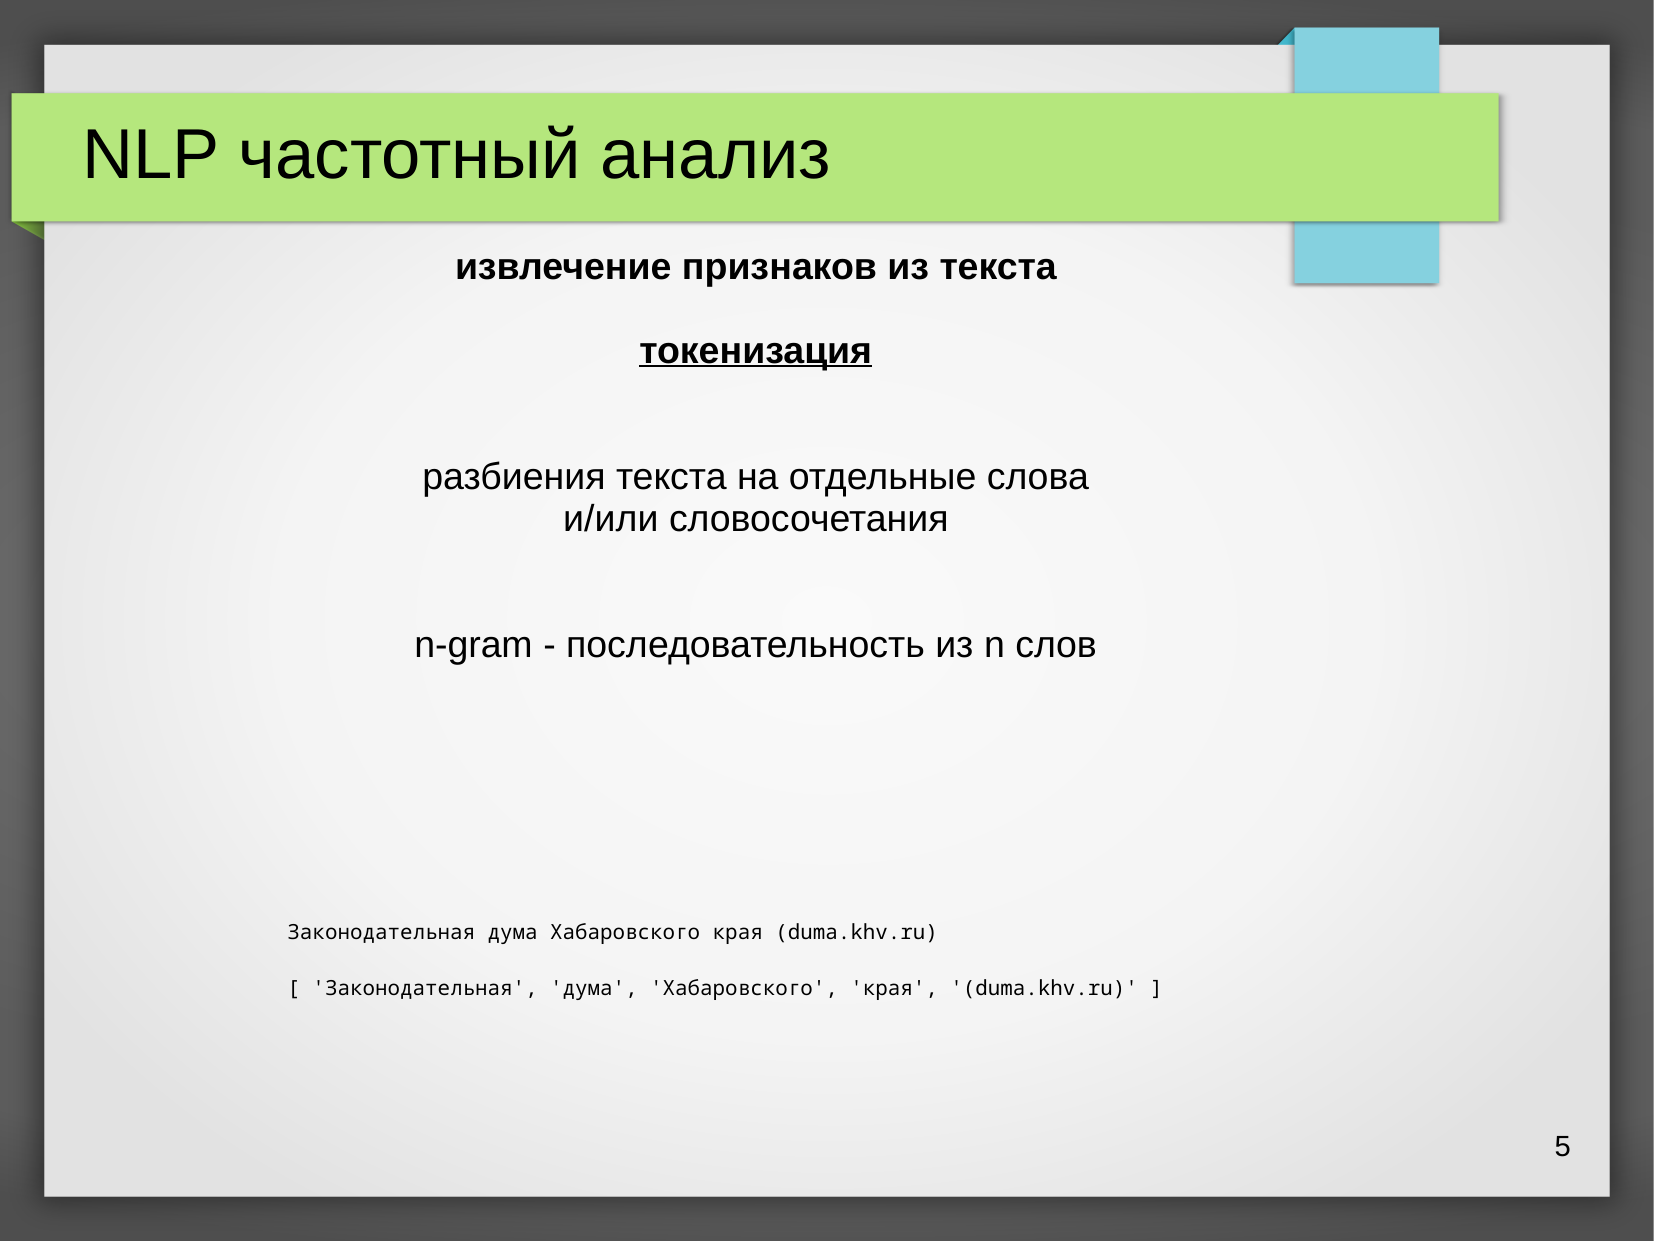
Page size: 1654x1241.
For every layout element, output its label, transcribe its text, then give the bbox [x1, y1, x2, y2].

text_box Законодательная дума Хабаровского края (duma.khv.ru) [ 'Законодательная', 'дума', 'Хабаровского', 'края', '(duma.khv.ru)' ] [272, 909, 1394, 1099]
title NLP частотный анализ [82, 118, 1406, 189]
text_box извлечение признаков из текста токенизация разбиения текста на отдельные слова и/или словосочетания n-gram - последовательность из n слов [188, 245, 1323, 658]
picture [0, 0, 1654, 1241]
